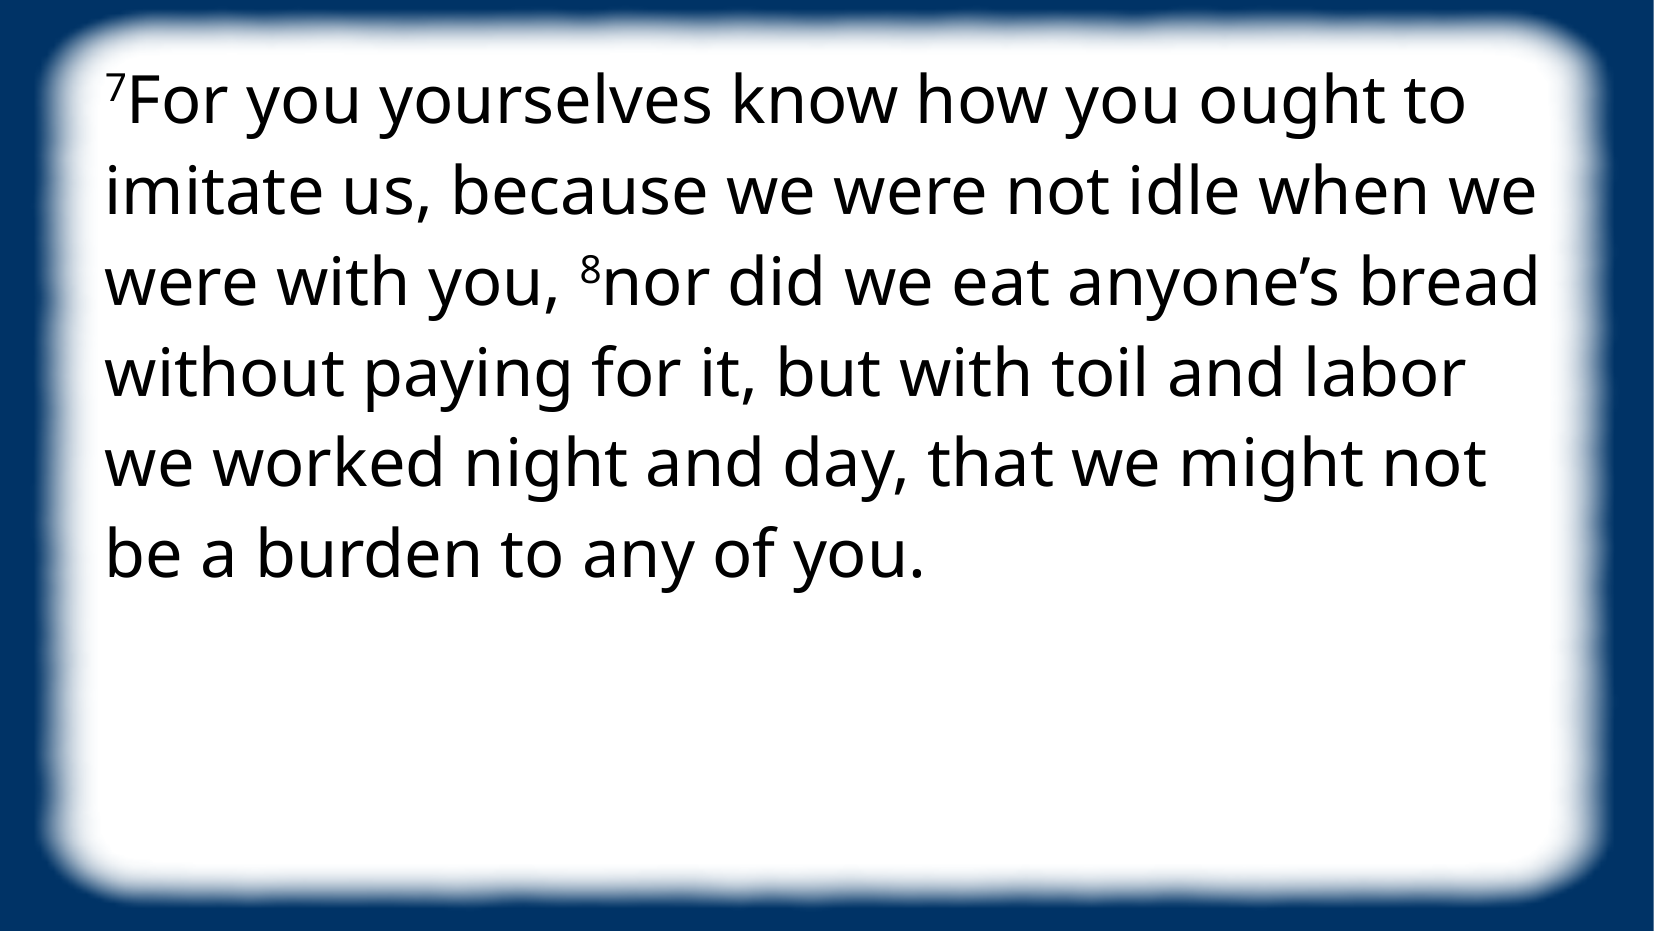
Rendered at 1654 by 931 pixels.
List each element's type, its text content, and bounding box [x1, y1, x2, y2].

text_box 7For you yourselves know how you ought to imitate us, because we were not idle when we were with you, 8nor did we eat anyone’s bread without paying for it, but with toil and labor we worked night and day, that we might not be a burden to any of you. [90, 45, 1561, 593]
picture [0, 0, 1654, 931]
